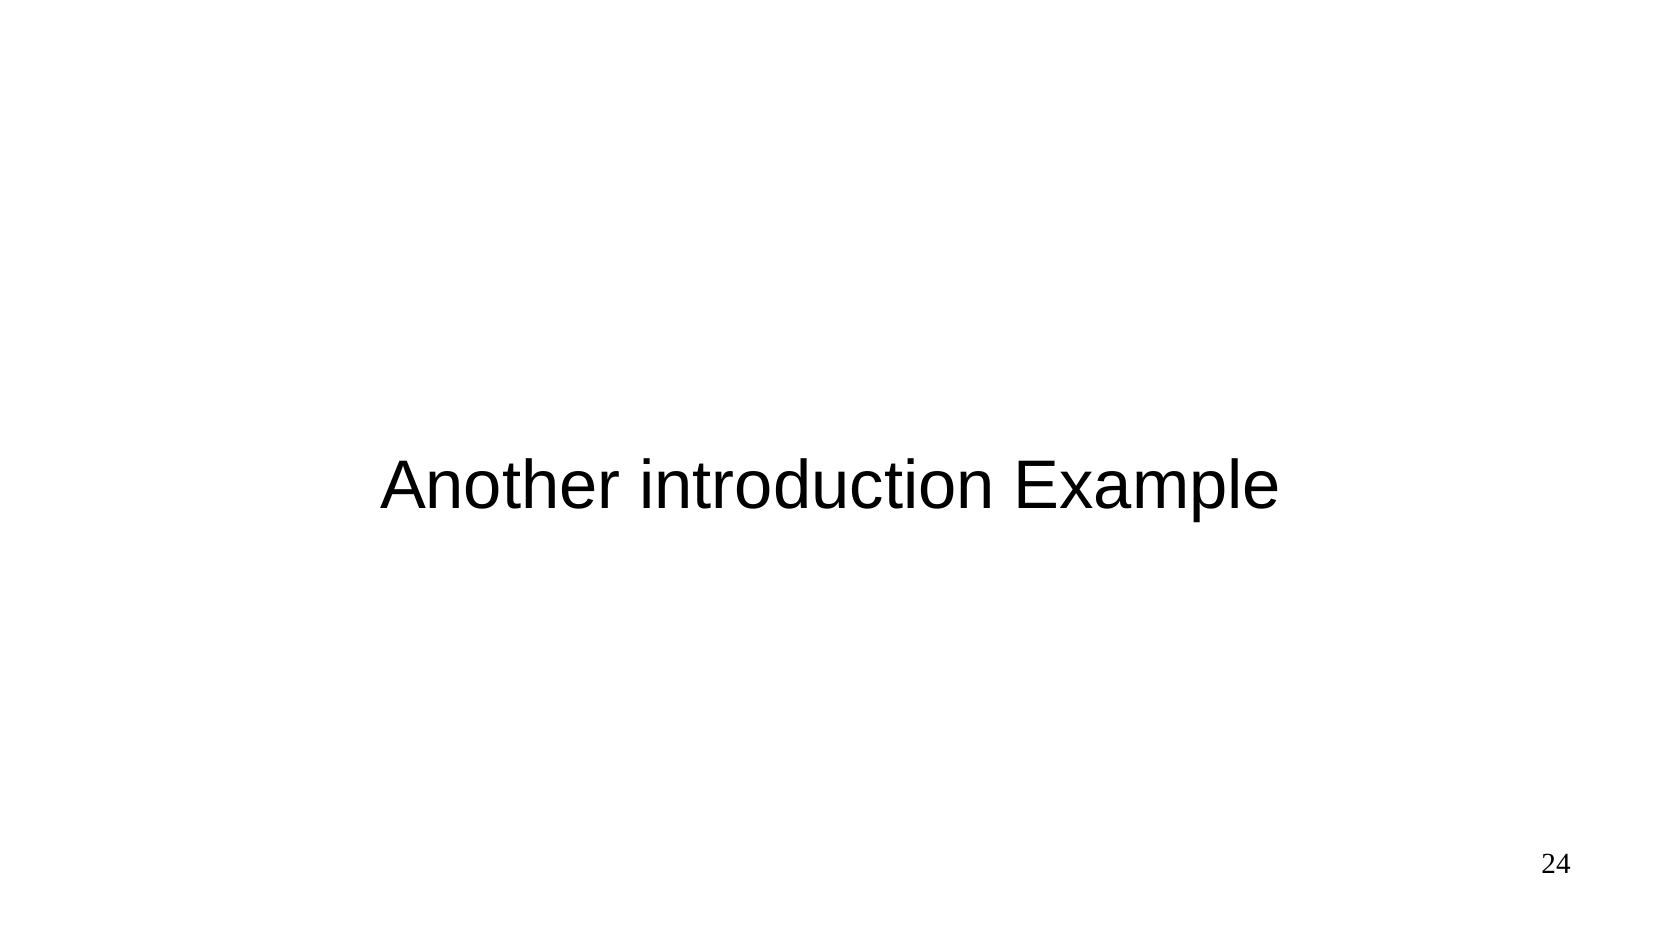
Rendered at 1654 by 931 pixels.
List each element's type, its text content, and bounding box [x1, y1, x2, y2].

title Another introduction Example [86, 407, 1576, 563]
